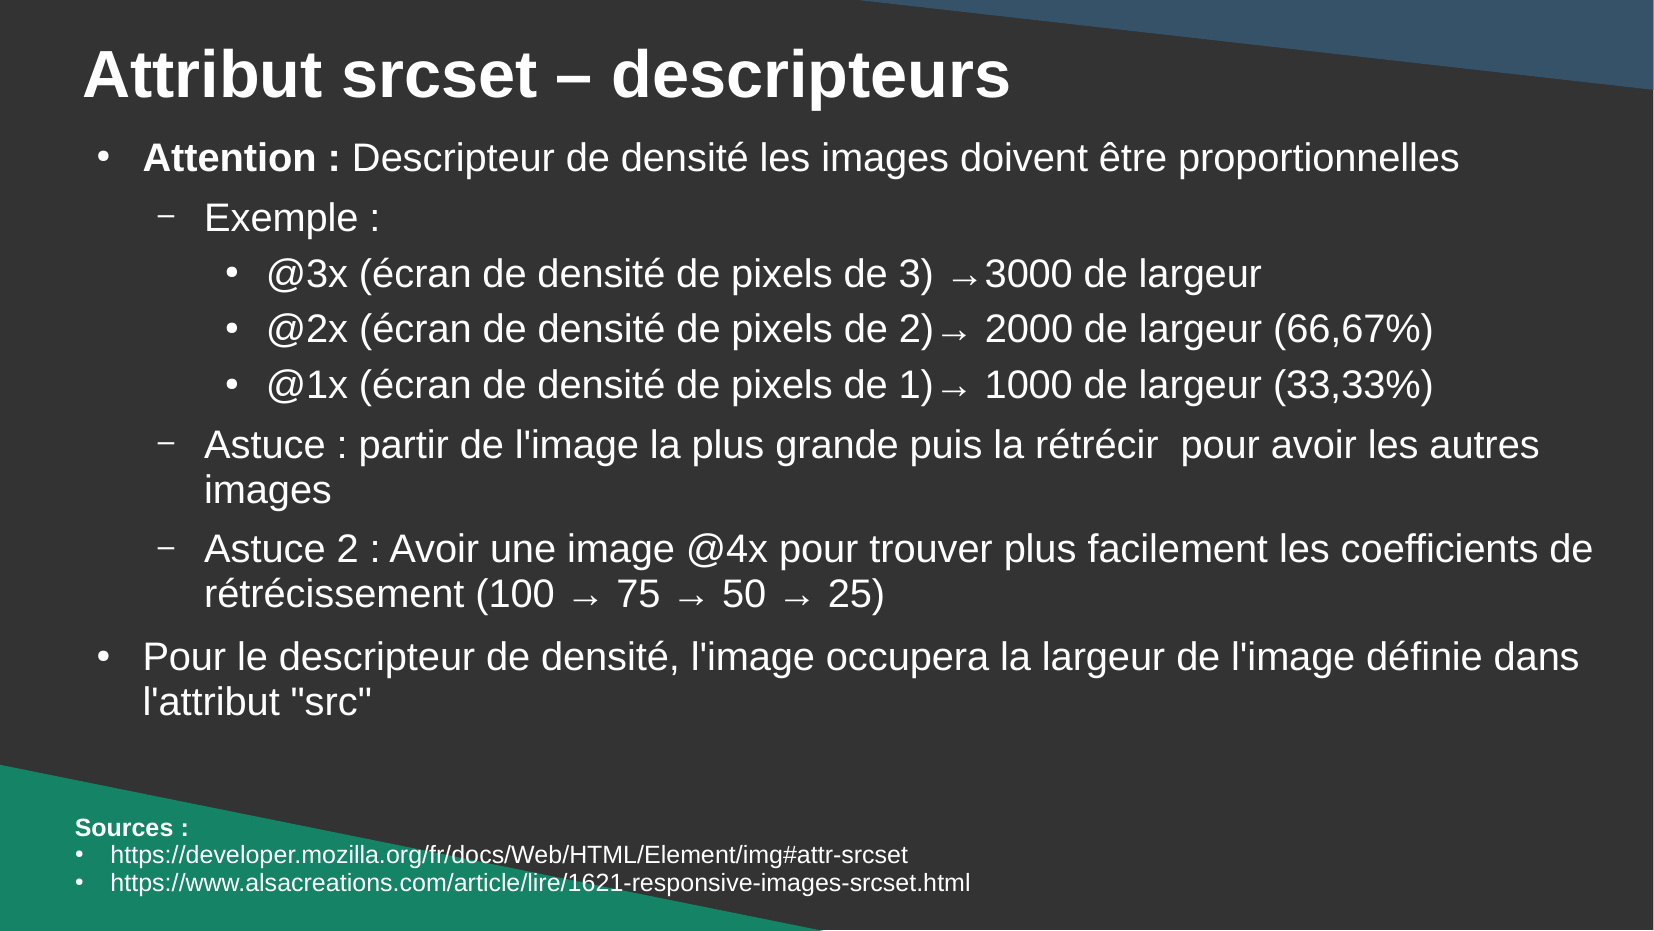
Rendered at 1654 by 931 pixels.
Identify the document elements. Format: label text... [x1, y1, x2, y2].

title Attribut srcset – descripteurs [82, 37, 1571, 122]
text_box Sources : https://developer.mozilla.org/fr/docs/Web/HTML/Element/img#attr-srcset https://www.alsacreations.com/article/lire/1621-responsive-images-srcset.html [60, 805, 1546, 931]
list Attention : Descripteur de densité les images doivent être proportionnelles Exemple : @3x (écran de densité de pixels de 3) →3000 de largeur @2x (écran de densité de pixels de 2)→ 2000 de largeur (66,67%) @1x (écran de densité de pixels de 1)→ 1000 de largeur (33,33%) Astuce : partir de l'image la plus grande puis la rétrécir pour avoir les autres images Astuce 2 : Avoir une image @4x pour trouver plus facilement les coefficients de rétrécissement (100 → 75 → 50 → 25) Pour le descripteur de densité, l'image occupera la largeur de l'image définie dans l'attribut "src" [80, 135, 1605, 736]
text_box [857, 0, 1654, 90]
text_box [0, 764, 200, 931]
